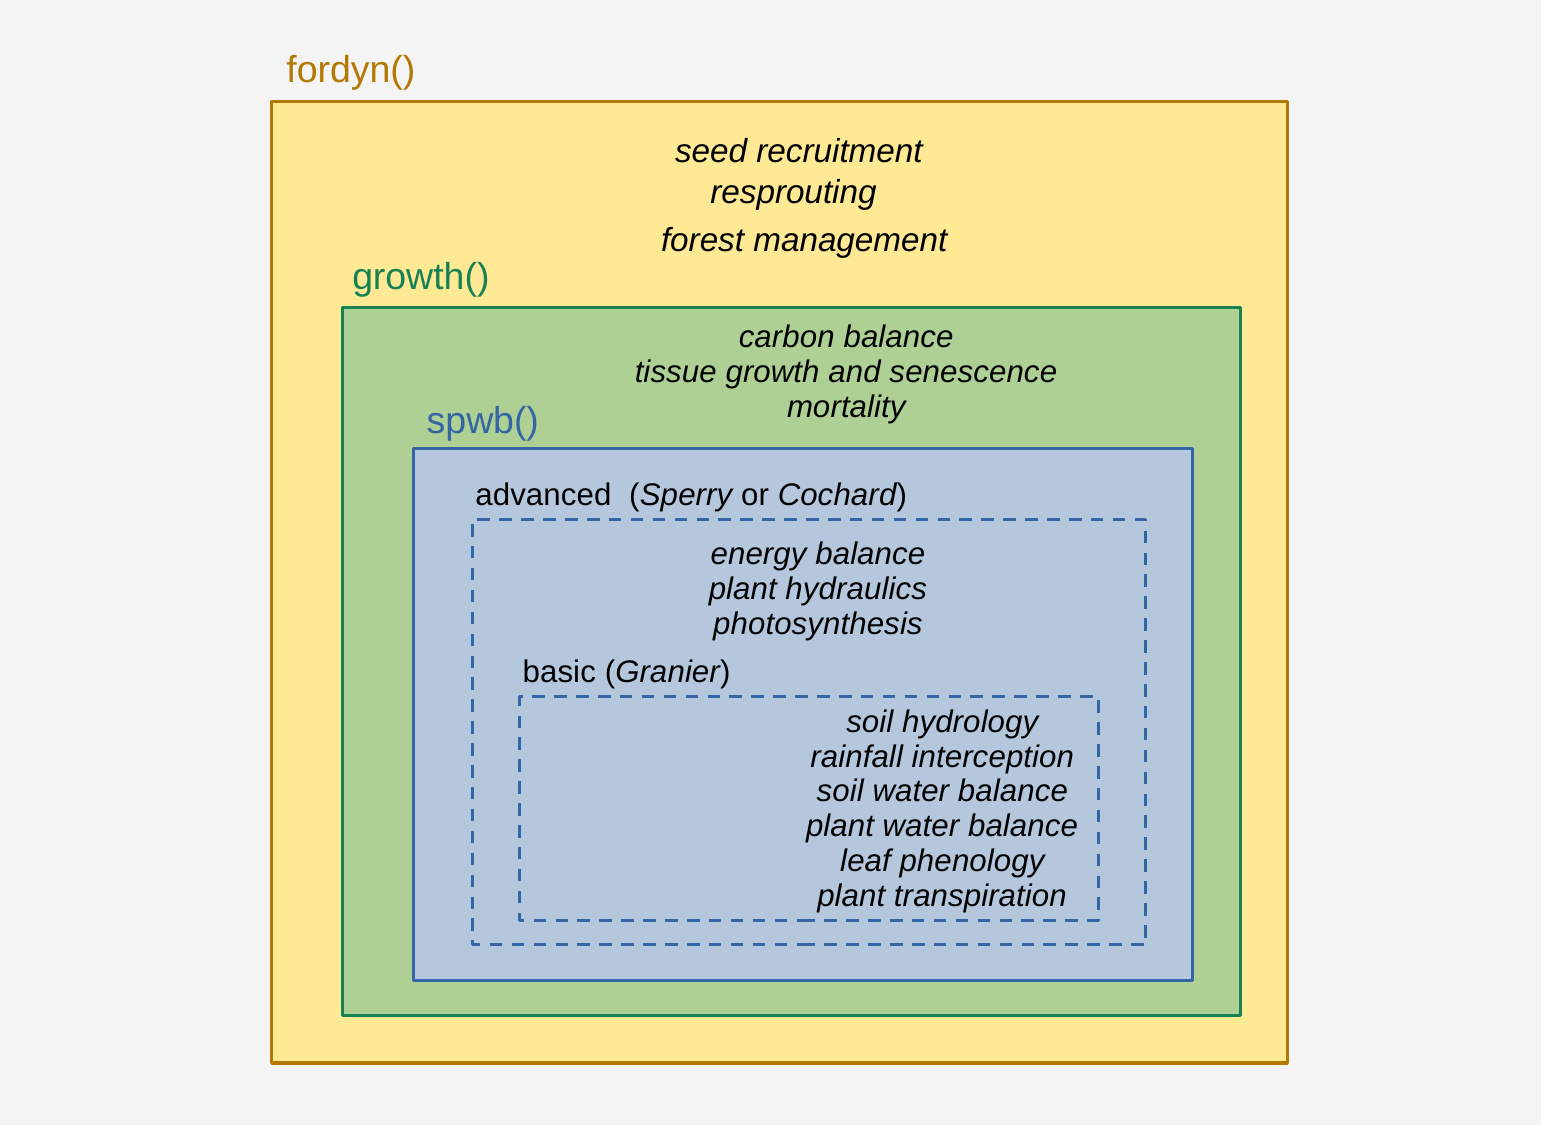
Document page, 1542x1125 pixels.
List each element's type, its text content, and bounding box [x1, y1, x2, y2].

text_box carbon balance tissue growth and senescence mortality [620, 312, 1073, 432]
text_box resprouting [695, 166, 892, 219]
text_box energy balance plant hydraulics photosynthesis [694, 529, 997, 649]
text_box soil hydrology rainfall interception soil water balance plant water balance leaf phenology plant transpiration [791, 696, 1094, 921]
text_box basic (Granier) [507, 647, 815, 697]
text_box forest management [646, 213, 963, 266]
text_box fordyn() [271, 41, 431, 99]
text_box seed recruitment [660, 125, 938, 178]
text_box growth() [337, 248, 505, 305]
text_box advanced (Sperry or Cochard) [460, 470, 957, 520]
text_box [271, 101, 1288, 1063]
text_box spwb() [411, 392, 554, 449]
